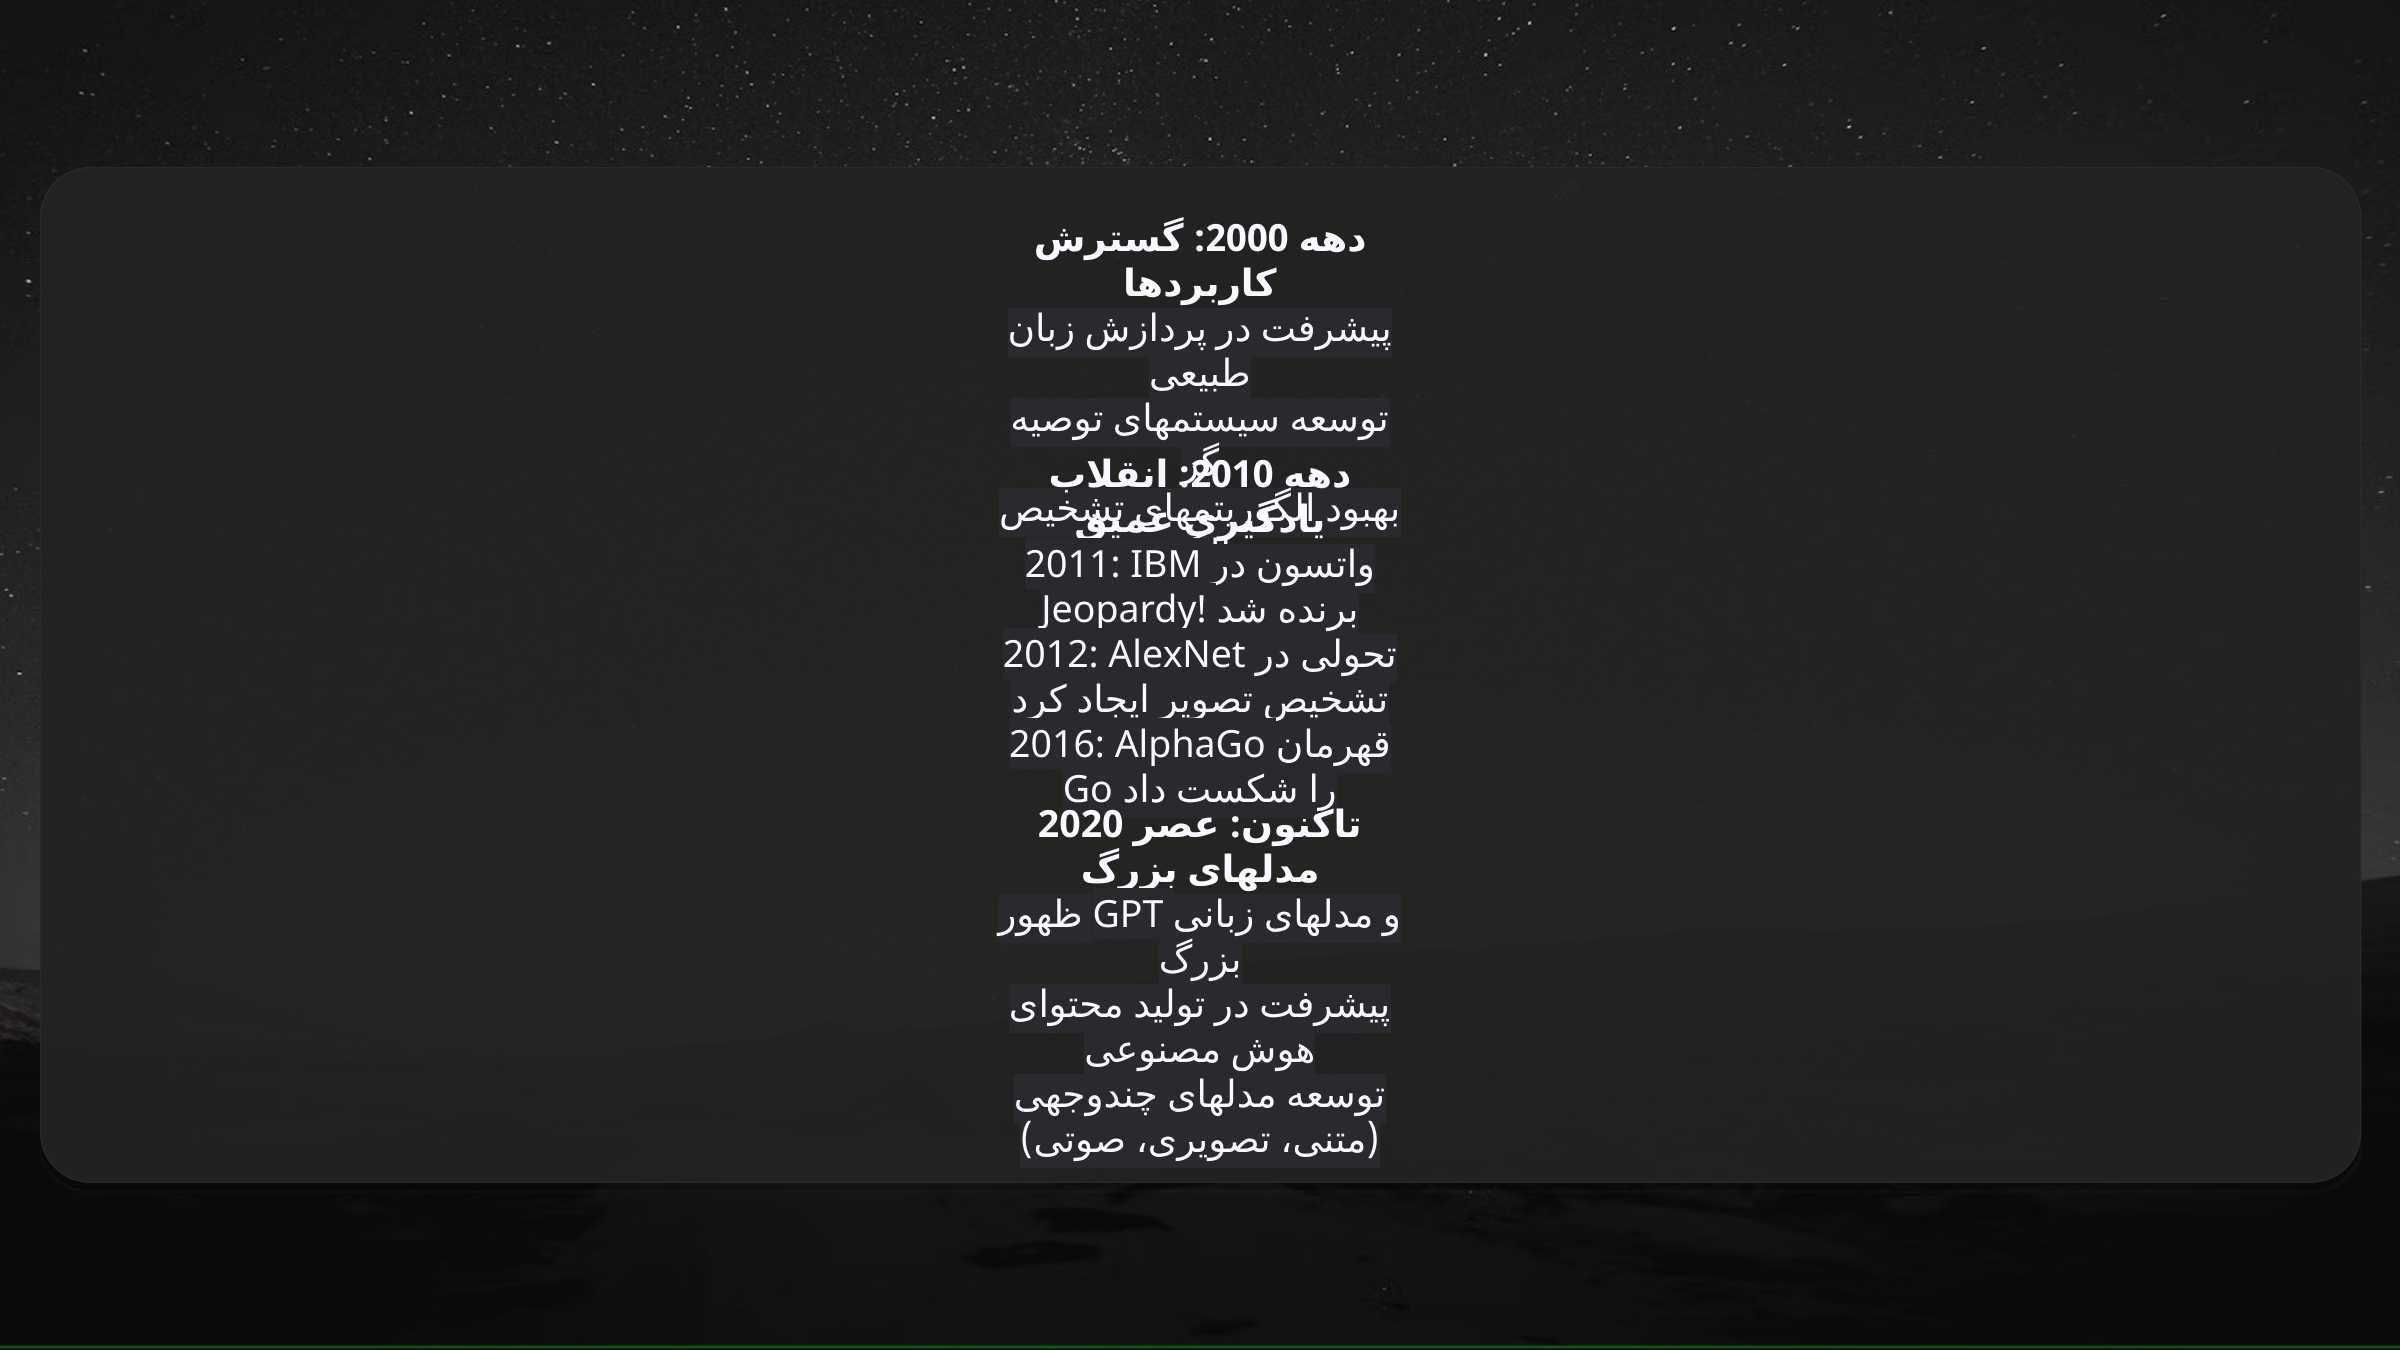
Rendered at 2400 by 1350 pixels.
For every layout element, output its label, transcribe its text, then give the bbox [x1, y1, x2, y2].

text_box دهه 2010: انقلاب یادگیری عمیق 2011: IBM واتسون در Jeopardy! برنده شد 2012: AlexNet تحولی در تشخیص تصویر ایجاد کرد 2016: AlphaGo قهرمان Go را شکست داد [975, 442, 1426, 776]
text_box 2020 تاکنون: عصر مدلهای بزرگ ظهور GPT و مدلهای زبانی بزرگ پیشرفت در تولید محتوای هوش مصنوعی توسعه مدلهای چندوجهی (متنی، تصویری، صوتی) [975, 792, 1426, 1127]
text_box [40, 167, 2361, 1183]
text_box دهه 2000: گسترش کاربردها پیشرفت در پردازش زبان طبیعی توسعه سیستمهای توصیه گر بهبود الگوریتمهای تشخیص الگو [975, 206, 1426, 404]
